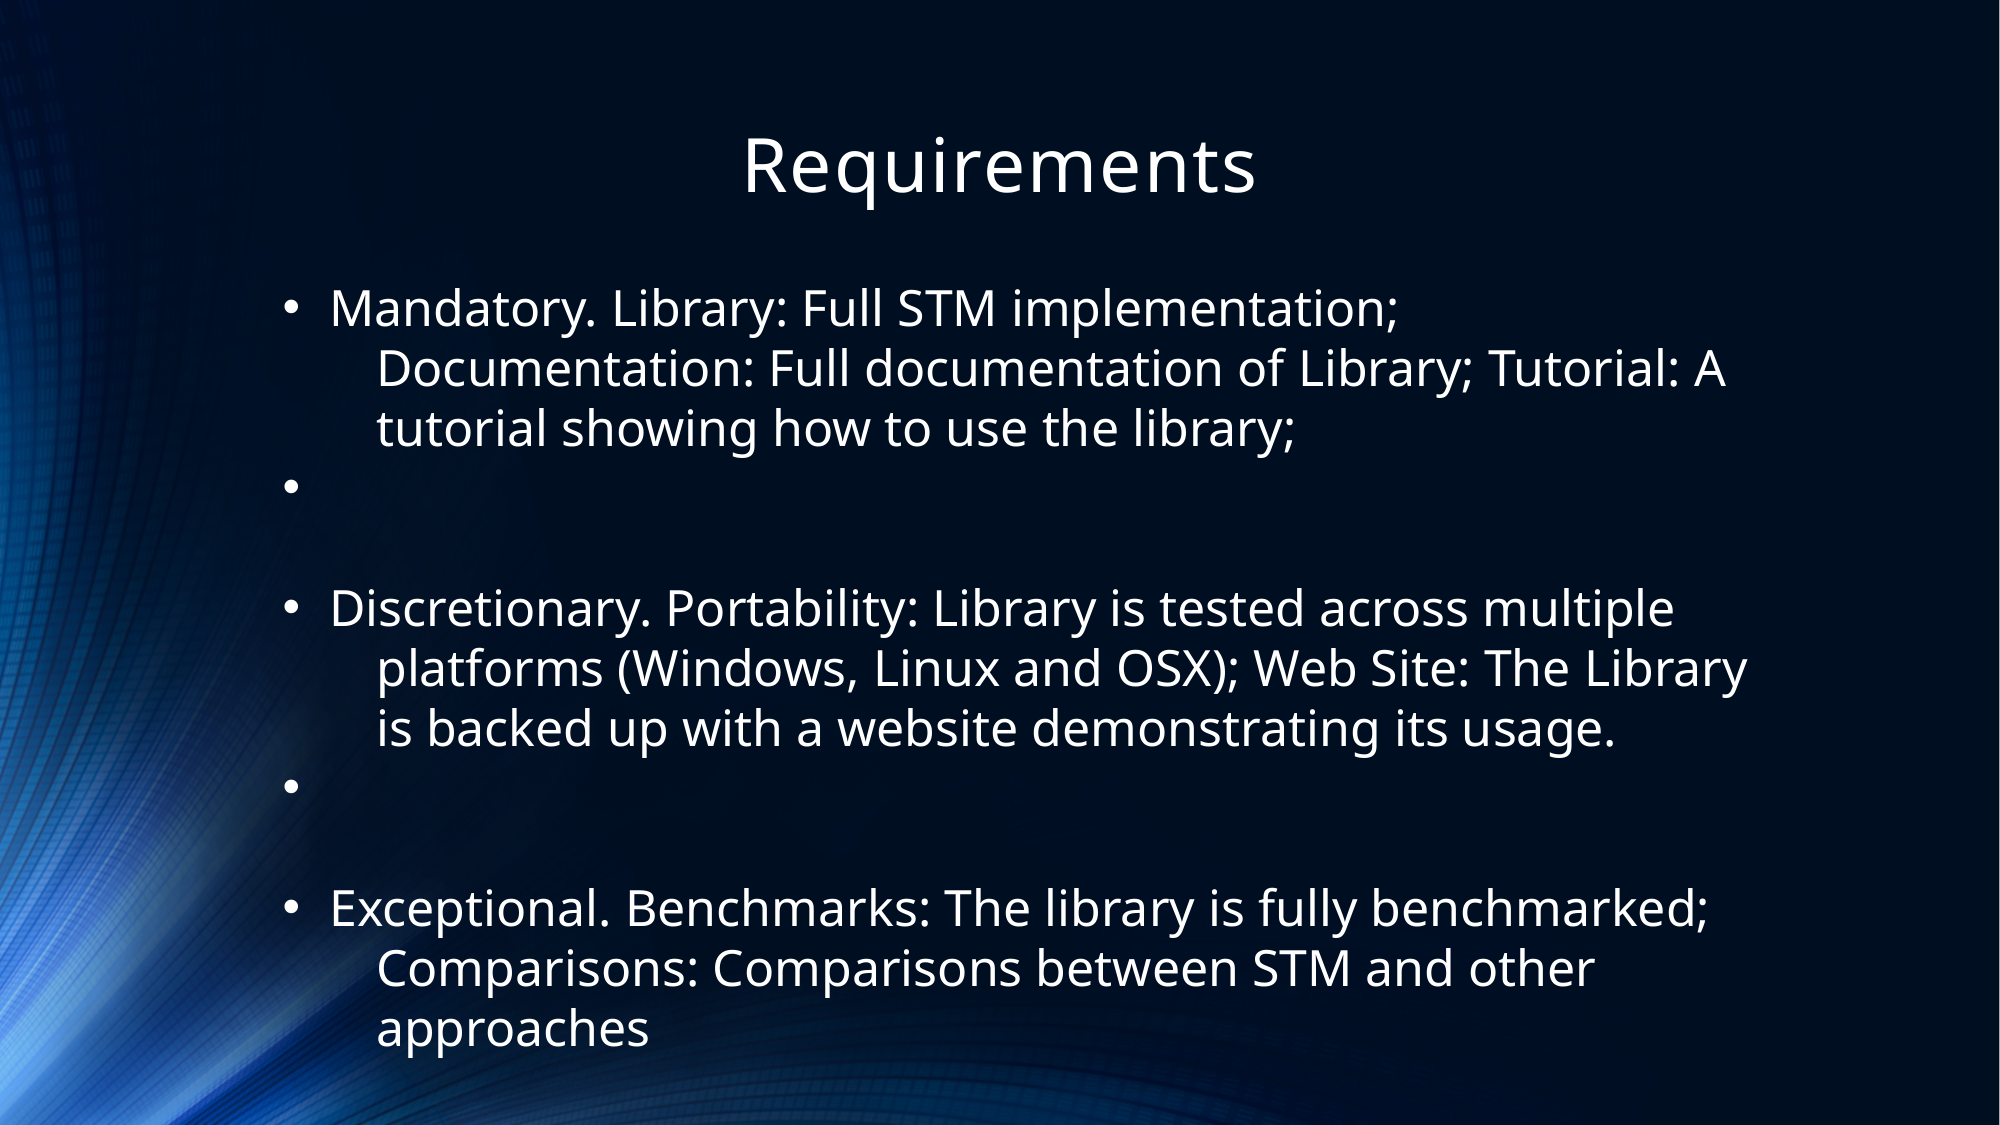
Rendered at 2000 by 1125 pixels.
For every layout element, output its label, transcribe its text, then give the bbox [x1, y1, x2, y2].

text_box Mandatory. Library: Full STM implementation; Documentation: Full documentation of Library; Tutorial: A tutorial showing how to use the library; Discretionary. Portability: Library is tested across multiple platforms (Windows, Linux and OSX); Web Site: The Library is backed up with a website demonstrating its usage. Exceptional. Benchmarks: The library is fully benchmarked; Comparisons: Comparisons between STM and other approaches [267, 269, 1792, 1012]
title Requirements [249, 113, 1750, 217]
